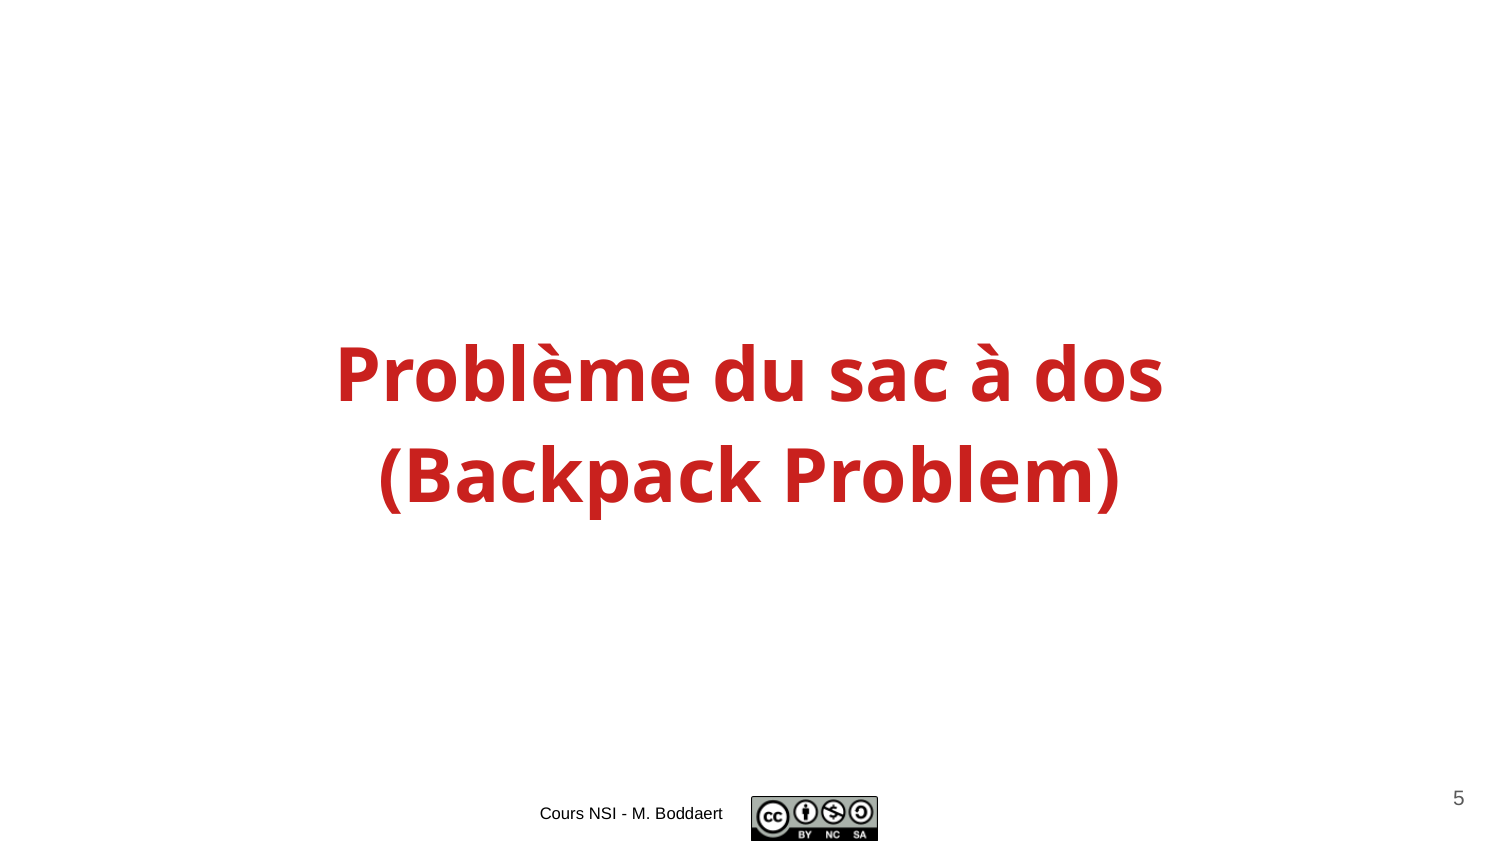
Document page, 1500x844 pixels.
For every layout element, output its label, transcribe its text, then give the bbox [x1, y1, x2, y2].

slide_number <numéro> [1389, 764, 1480, 830]
text_box Problème du sac à dos (Backpack Problem) [26, 378, 1474, 466]
picture [751, 796, 878, 841]
